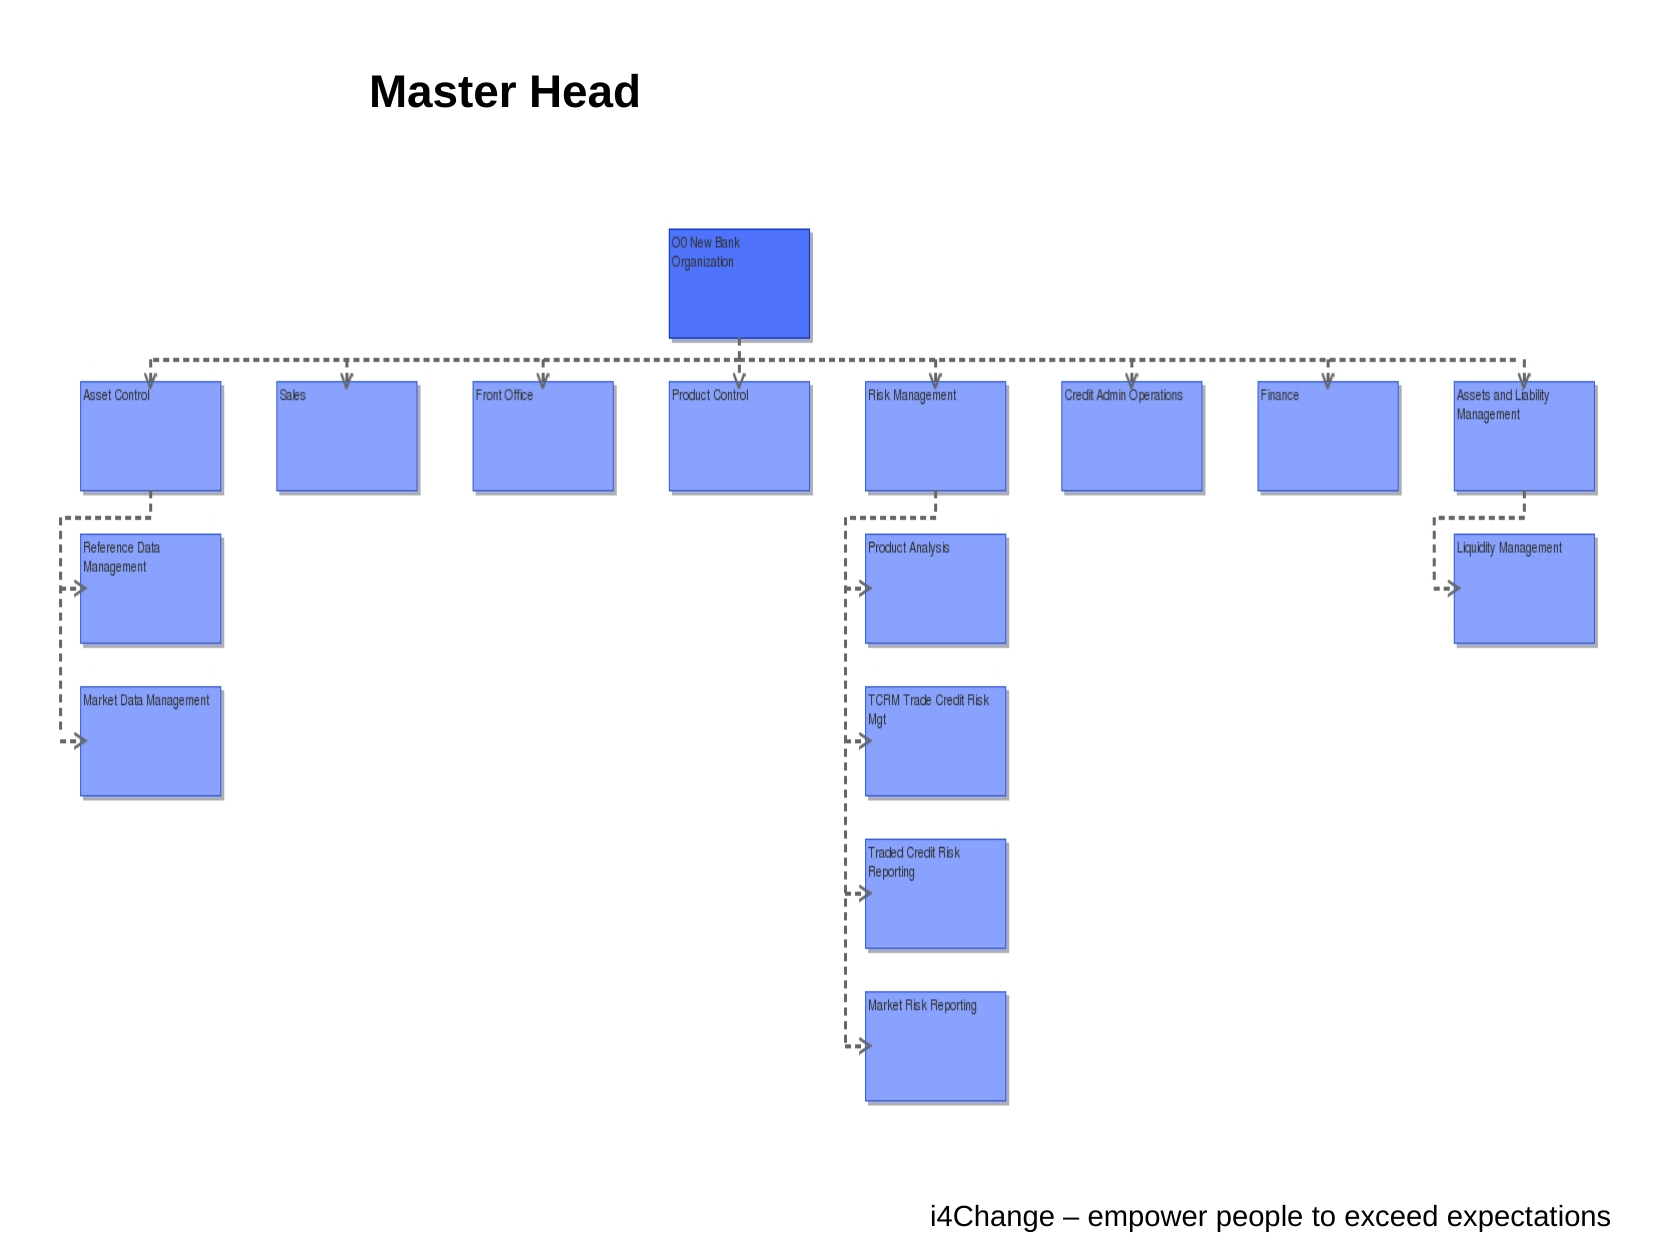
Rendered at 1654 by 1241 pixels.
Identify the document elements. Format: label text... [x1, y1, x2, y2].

picture [0, 147, 1654, 1182]
text_box Master Head [354, 59, 1270, 126]
text_box i4Change – empower people to exceed expectations [915, 1192, 1654, 1241]
